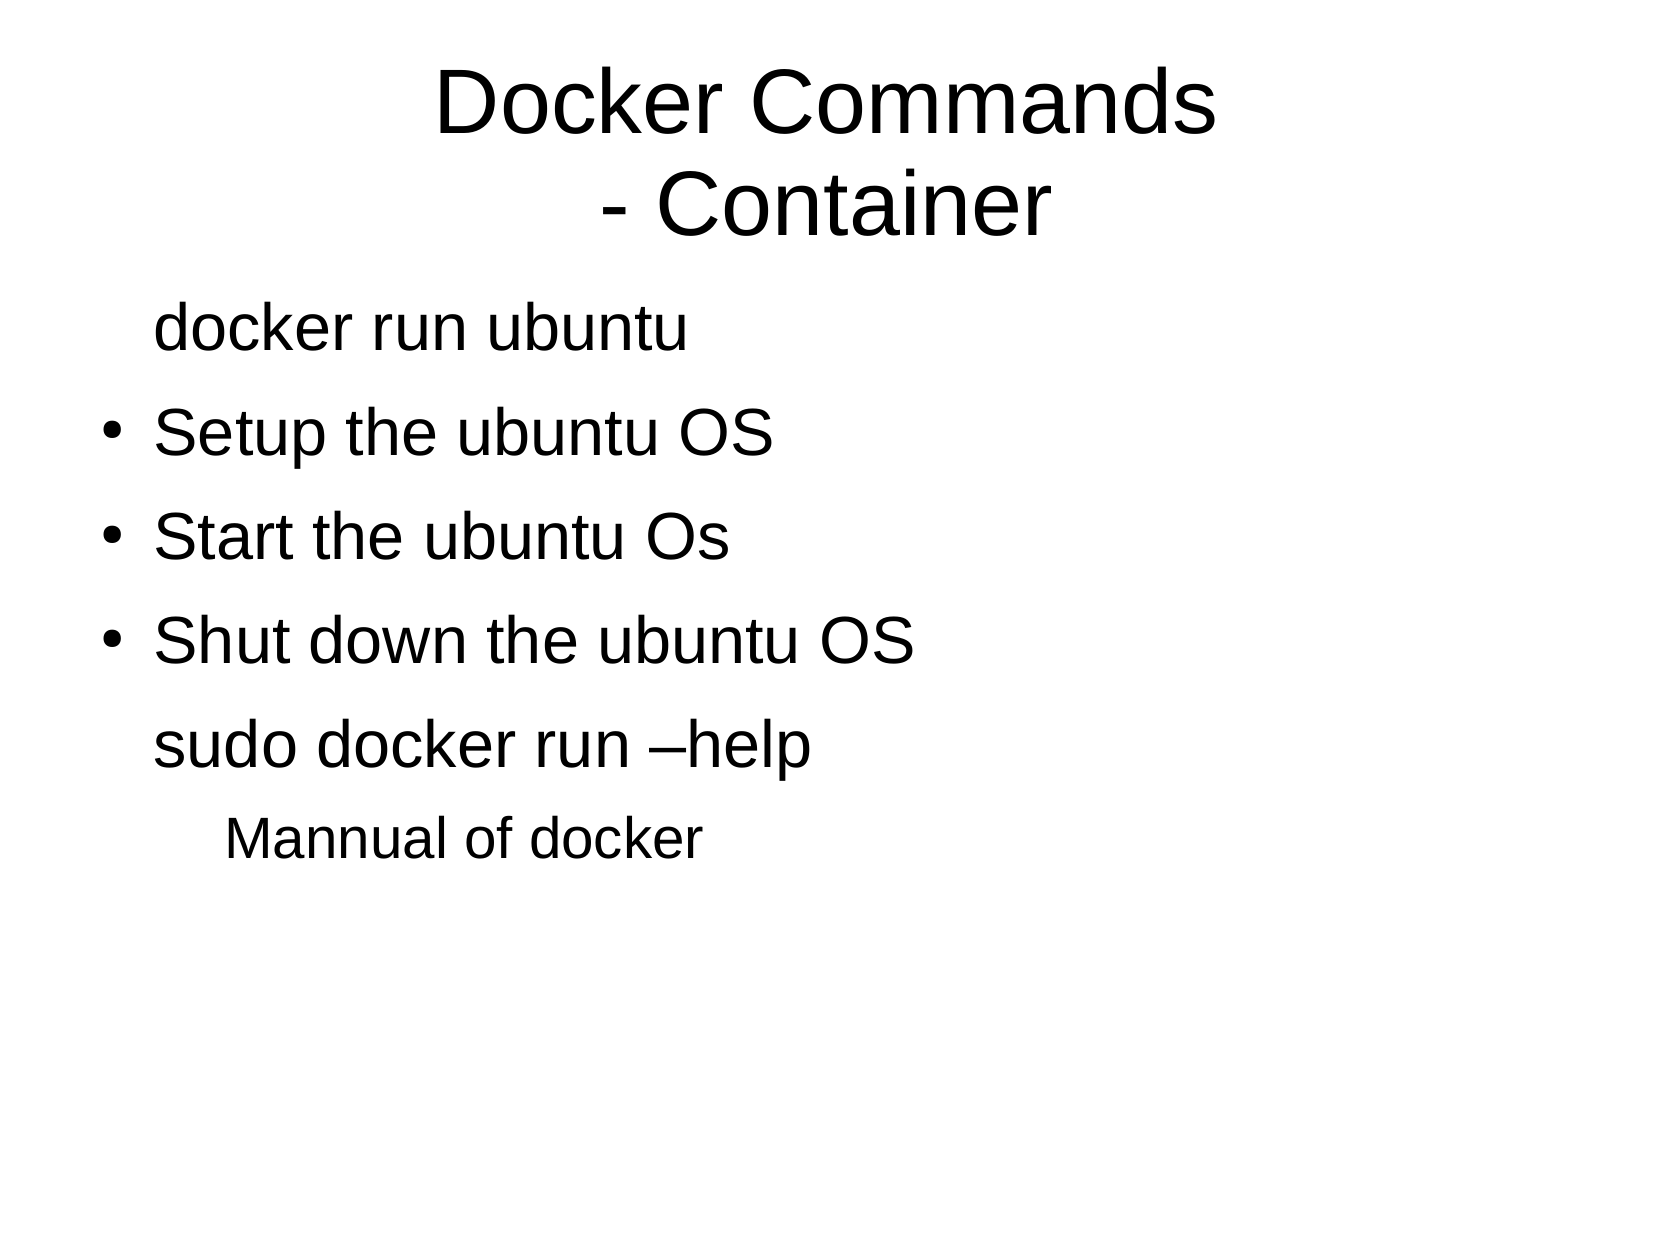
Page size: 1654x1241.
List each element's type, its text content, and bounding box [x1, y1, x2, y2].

title Docker Commands - Container [82, 49, 1571, 257]
list docker run ubuntu Setup the ubuntu OS Start the ubuntu Os Shut down the ubuntu OS sudo docker run –help Mannual of docker [82, 290, 1571, 1010]
